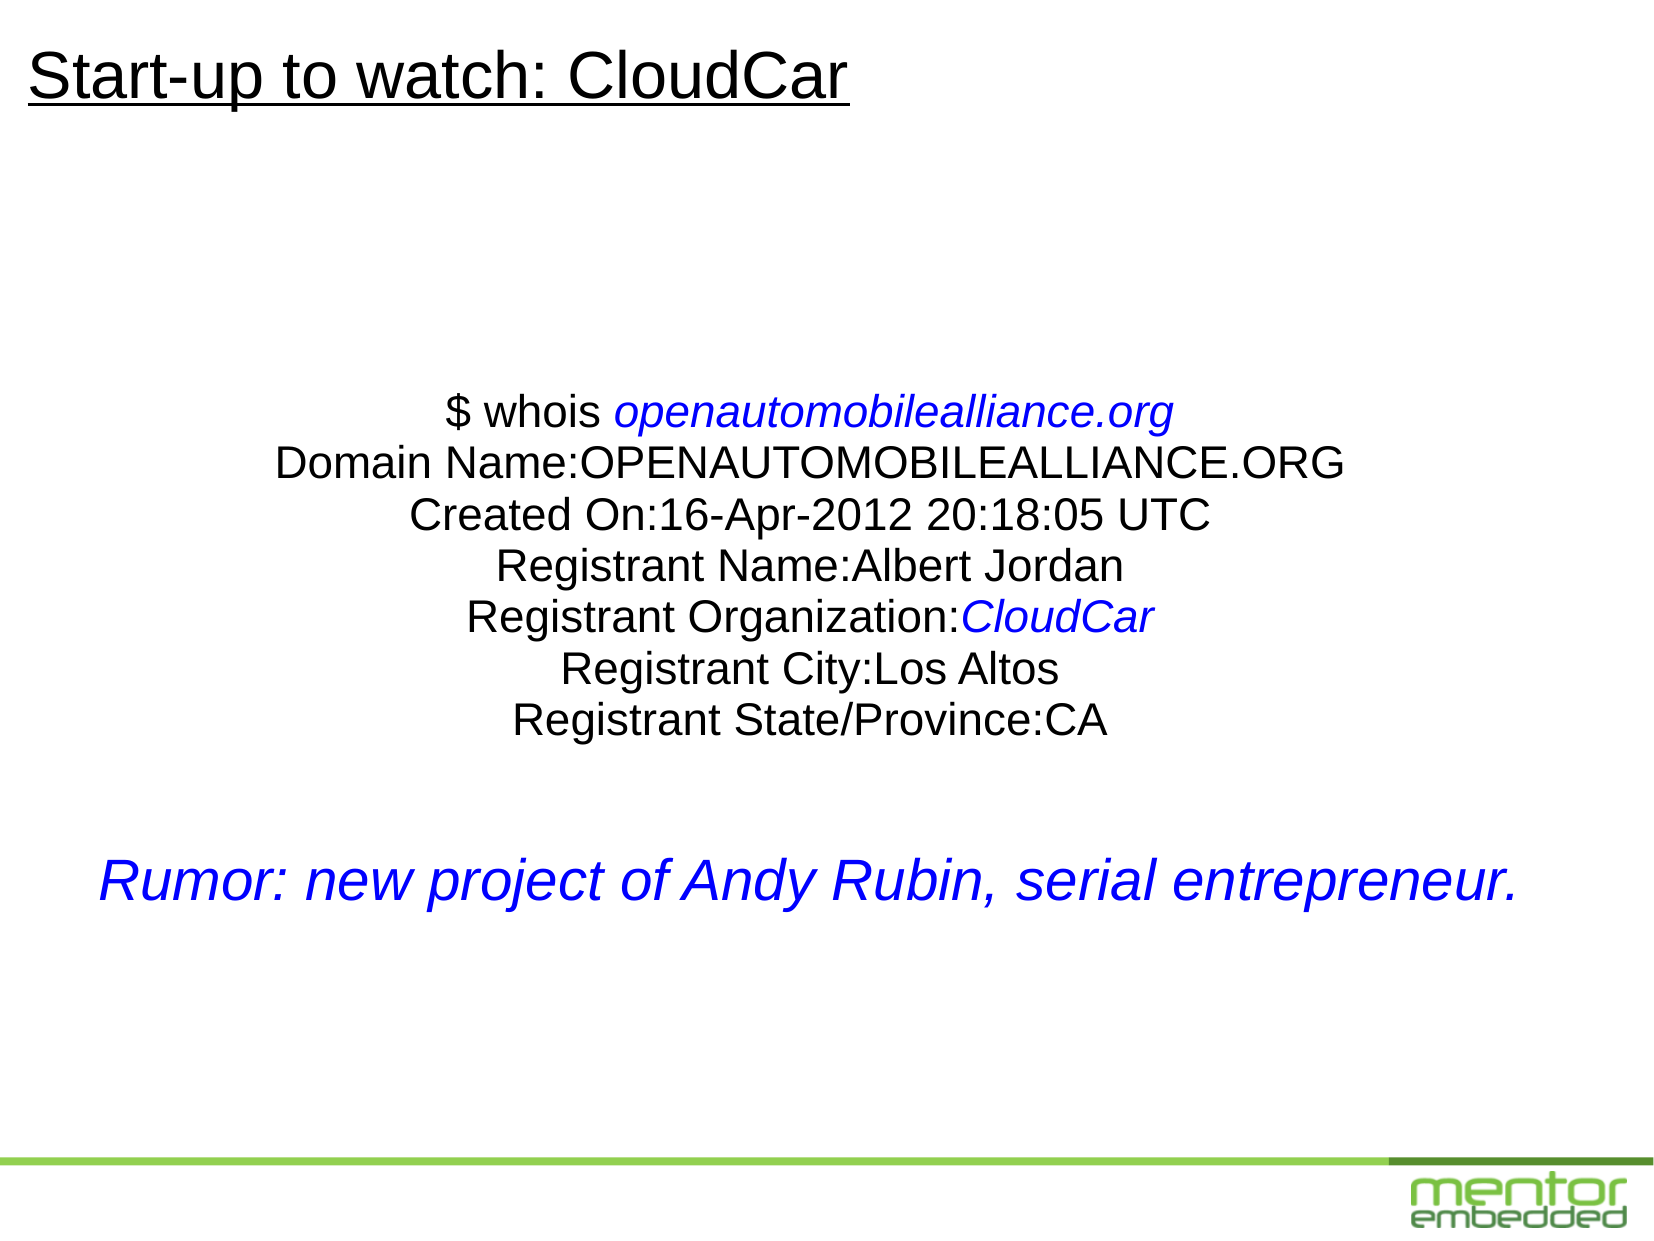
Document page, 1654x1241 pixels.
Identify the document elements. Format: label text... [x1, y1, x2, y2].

picture [1411, 1171, 1627, 1228]
subtitle $ whois openautomobilealliance.org Domain Name:OPENAUTOMOBILEALLIANCE.ORG Created On:16-Apr-2012 20:18:05 UTC Registrant Name:Albert Jordan Registrant Organization:CloudCar Registrant City:Los Altos Registrant State/Province:CA Rumor: new project of Andy Rubin, serial entrepreneur. [82, 289, 1538, 1010]
title Start-up to watch: CloudCar [27, 13, 1640, 138]
